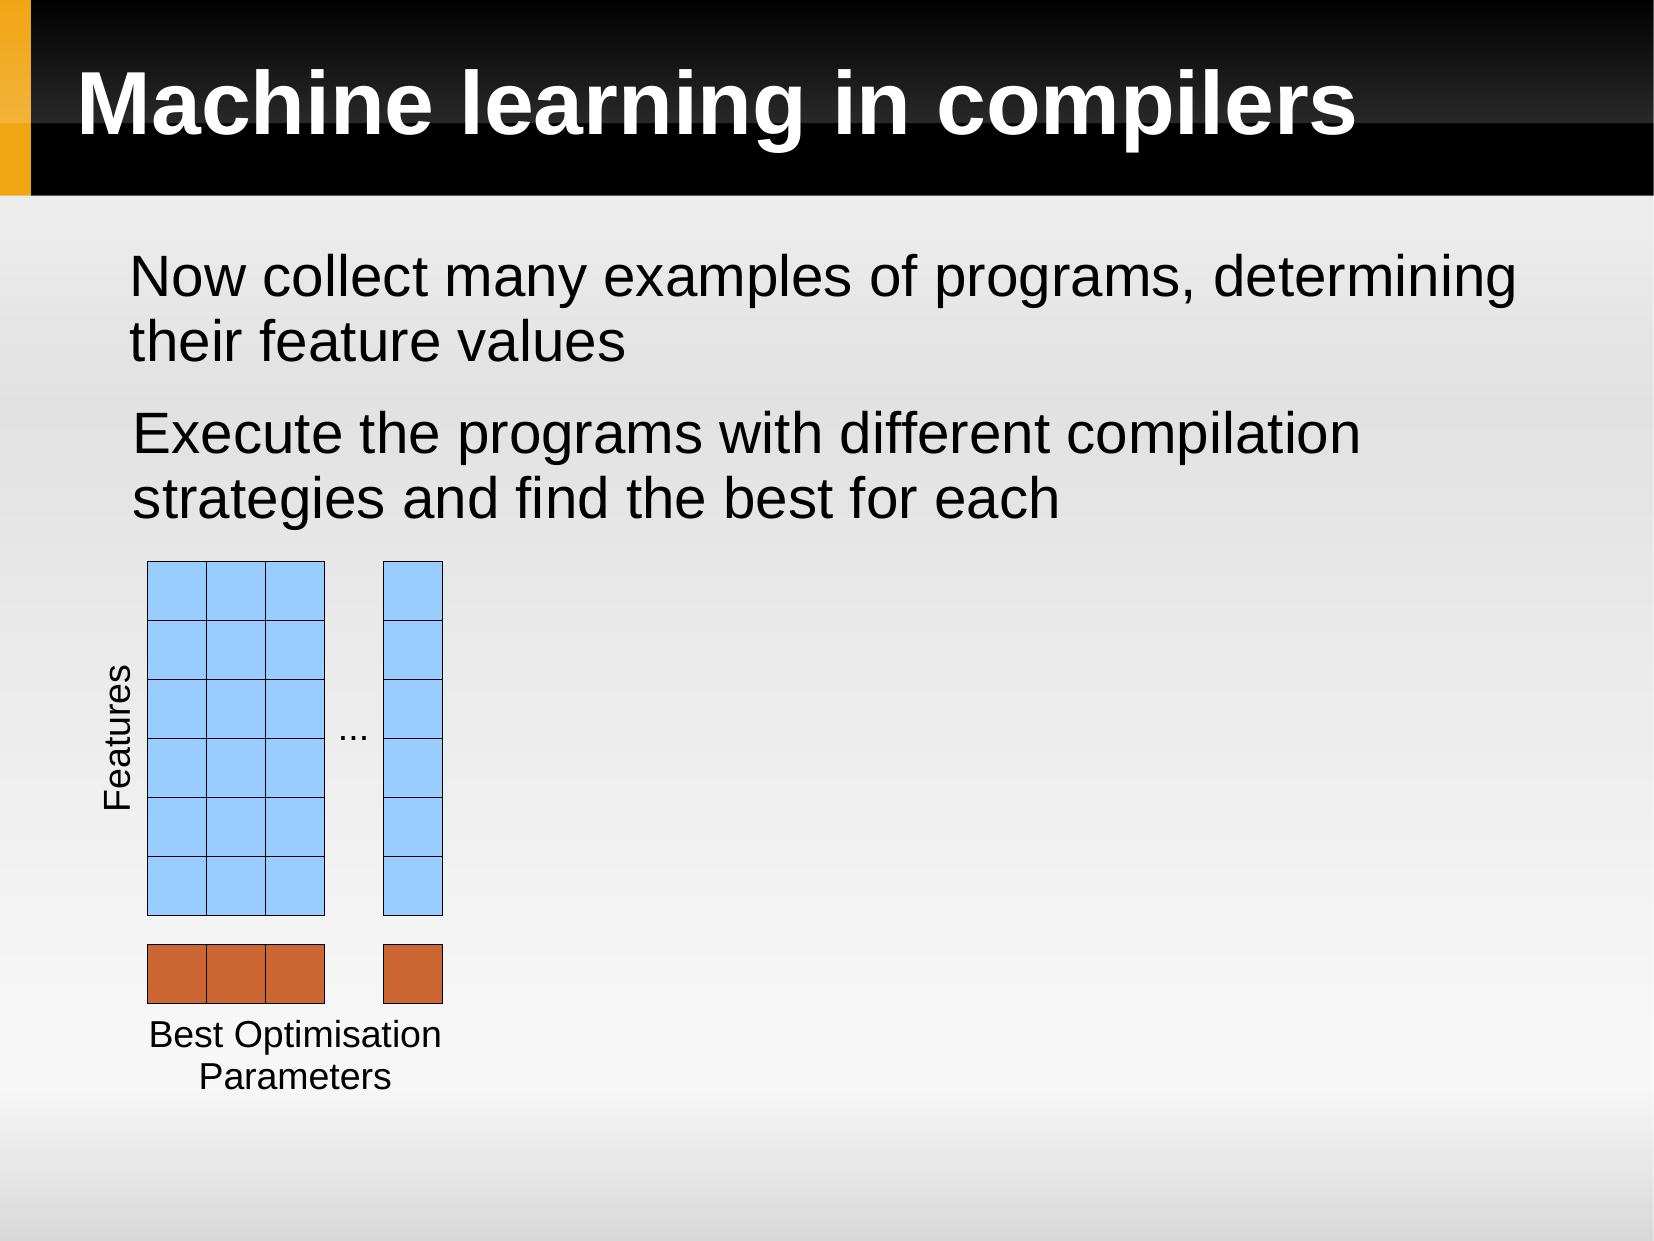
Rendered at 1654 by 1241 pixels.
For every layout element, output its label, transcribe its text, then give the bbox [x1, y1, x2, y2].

text_box Now collect many examples of programs, determining their feature values [115, 236, 1535, 382]
text_box [383, 561, 443, 916]
text_box ... [323, 698, 385, 756]
text_box Best Optimisation Parameters [118, 1006, 473, 1105]
text_box [147, 944, 325, 1004]
text_box [147, 561, 325, 916]
picture [0, 0, 1654, 1241]
text_box Features [88, 649, 146, 828]
text_box [383, 944, 443, 1004]
text_box Execute the programs with different compilation strategies and find the best for each [118, 393, 1395, 539]
title Machine learning in compilers [76, 0, 1565, 208]
